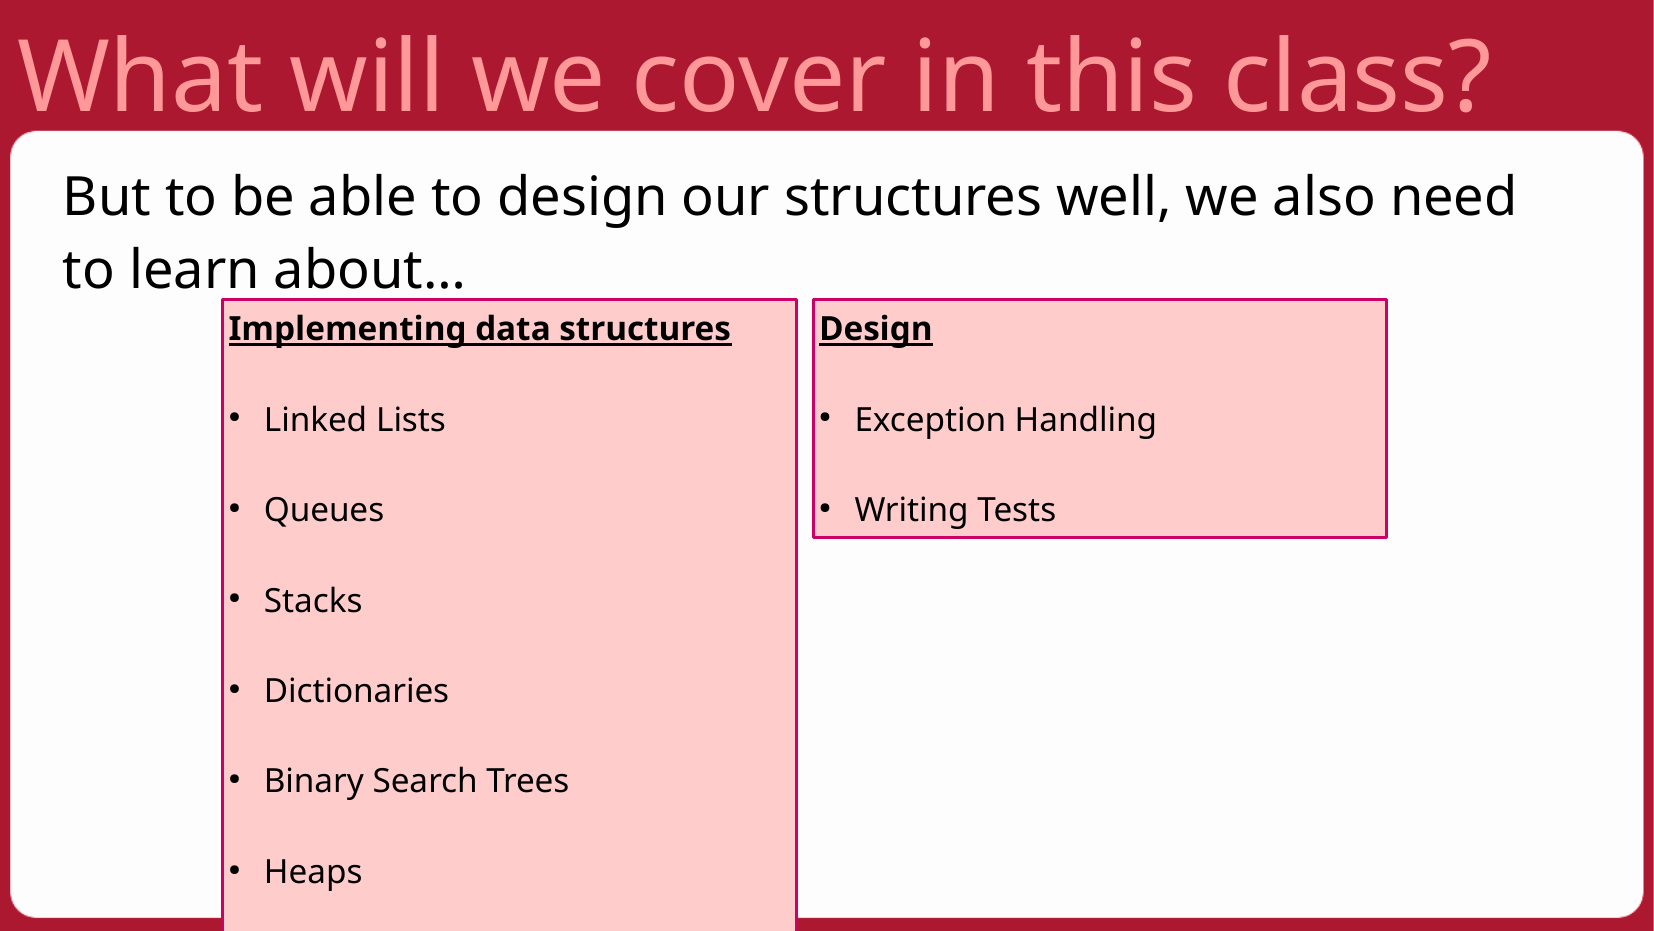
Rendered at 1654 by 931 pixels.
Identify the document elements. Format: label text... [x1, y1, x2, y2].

text_box Design Exception Handling Writing Tests [813, 299, 1387, 499]
picture [0, 0, 1654, 931]
text_box But to be able to design our structures well, we also need to learn about… [62, 157, 1577, 279]
title What will we cover in this class? [17, 8, 1573, 136]
text_box Implementing data structures Linked Lists Queues Stacks Dictionaries Binary Search Trees Heaps Balanced Search Trees [222, 299, 797, 900]
